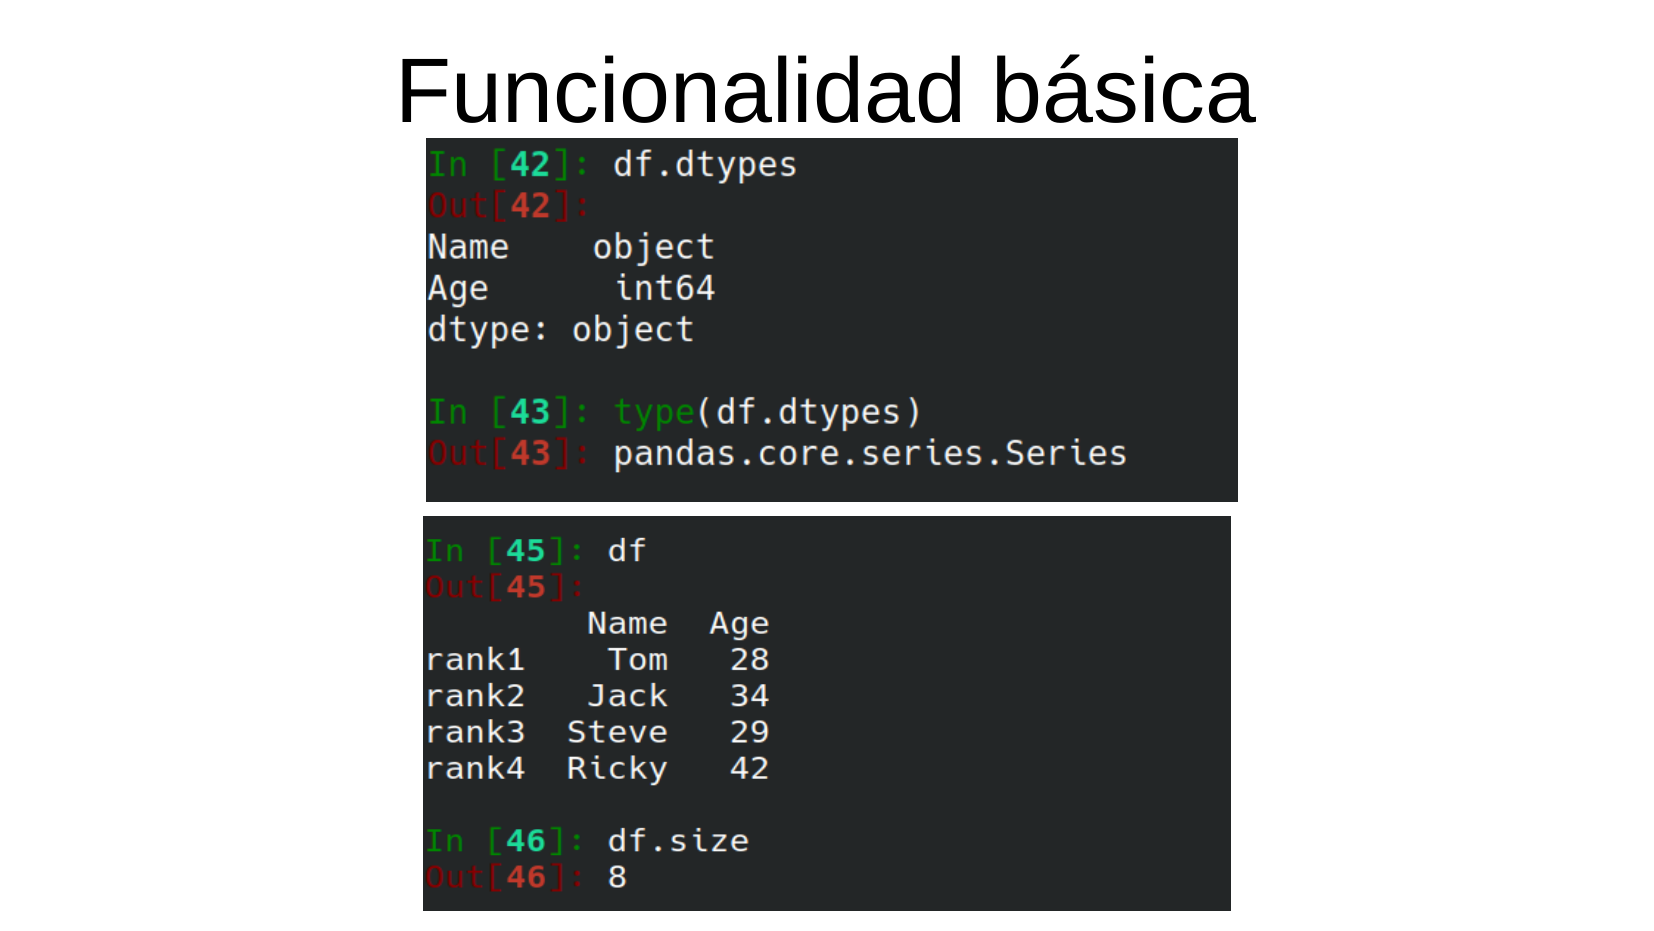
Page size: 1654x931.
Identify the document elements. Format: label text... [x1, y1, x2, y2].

picture [423, 516, 1231, 911]
picture [426, 138, 1238, 502]
title Funcionalidad básica [82, 13, 1571, 169]
